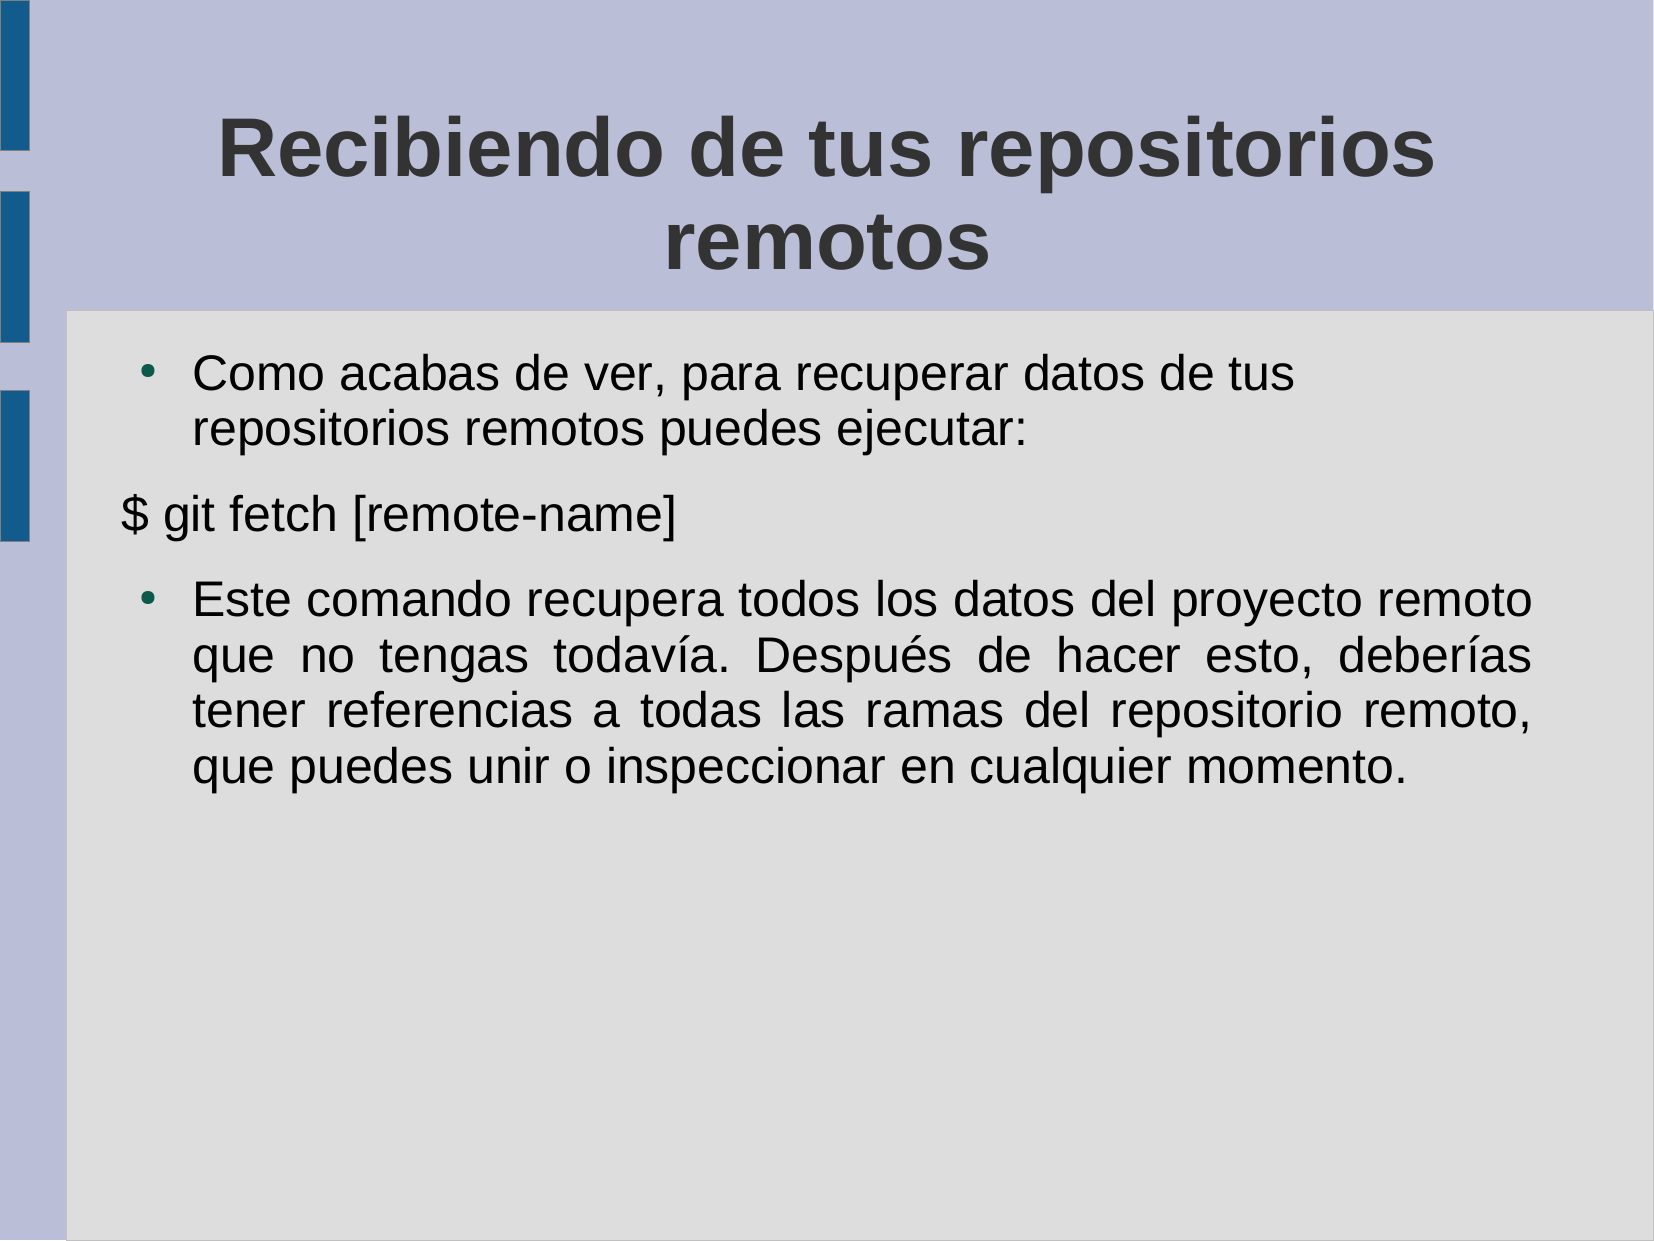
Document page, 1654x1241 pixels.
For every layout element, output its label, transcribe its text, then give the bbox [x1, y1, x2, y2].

list Como acabas de ver, para recuperar datos de tus repositorios remotos puedes ejecutar: $ git fetch [remote-name] Este comando recupera todos los datos del proyecto remoto que no tengas todavía. Después de hacer esto, deberías tener referencias a todas las ramas del repositorio remoto, que puedes unir o inspeccionar en cualquier momento. [121, 344, 1534, 1127]
title Recibiendo de tus repositorios remotos [121, 91, 1534, 299]
